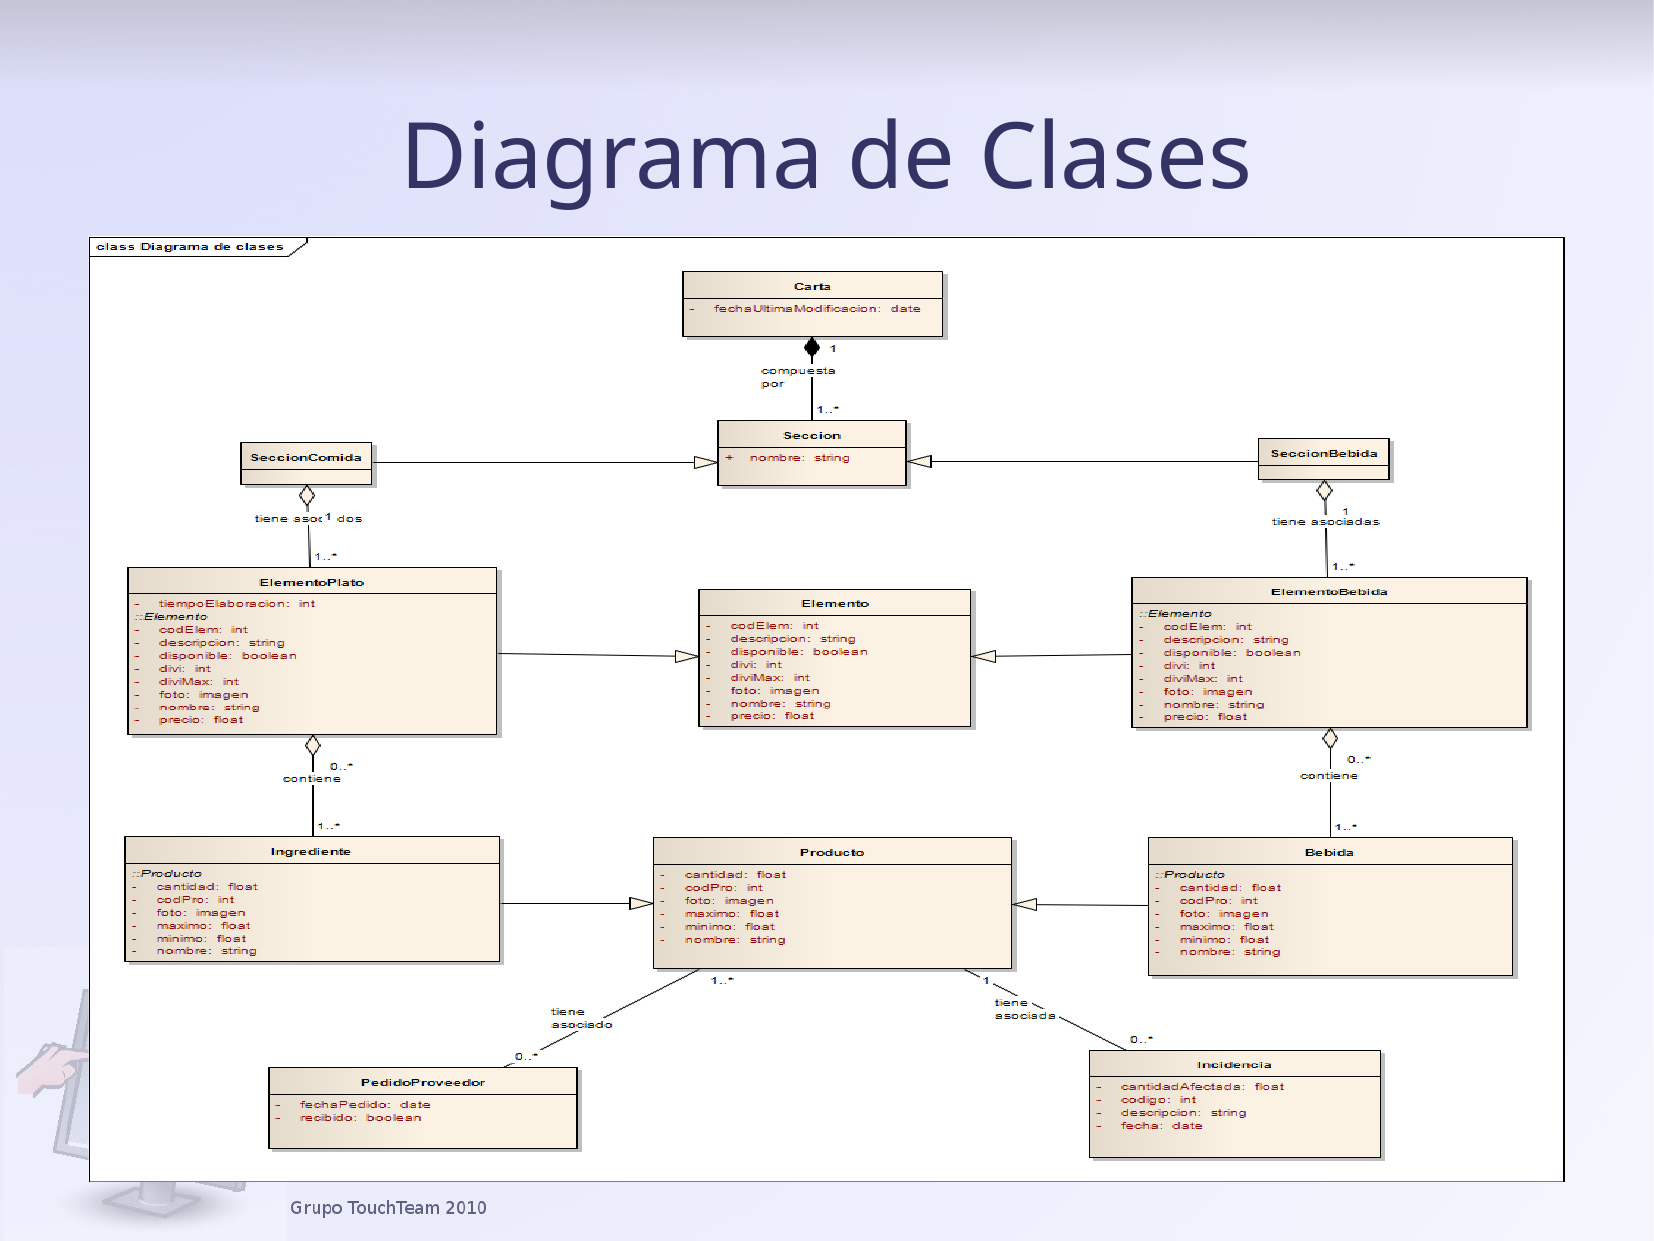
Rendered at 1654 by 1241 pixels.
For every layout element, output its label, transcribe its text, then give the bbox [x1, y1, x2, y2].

title Diagrama de Clases [82, 49, 1571, 257]
picture [0, 0, 1654, 1241]
